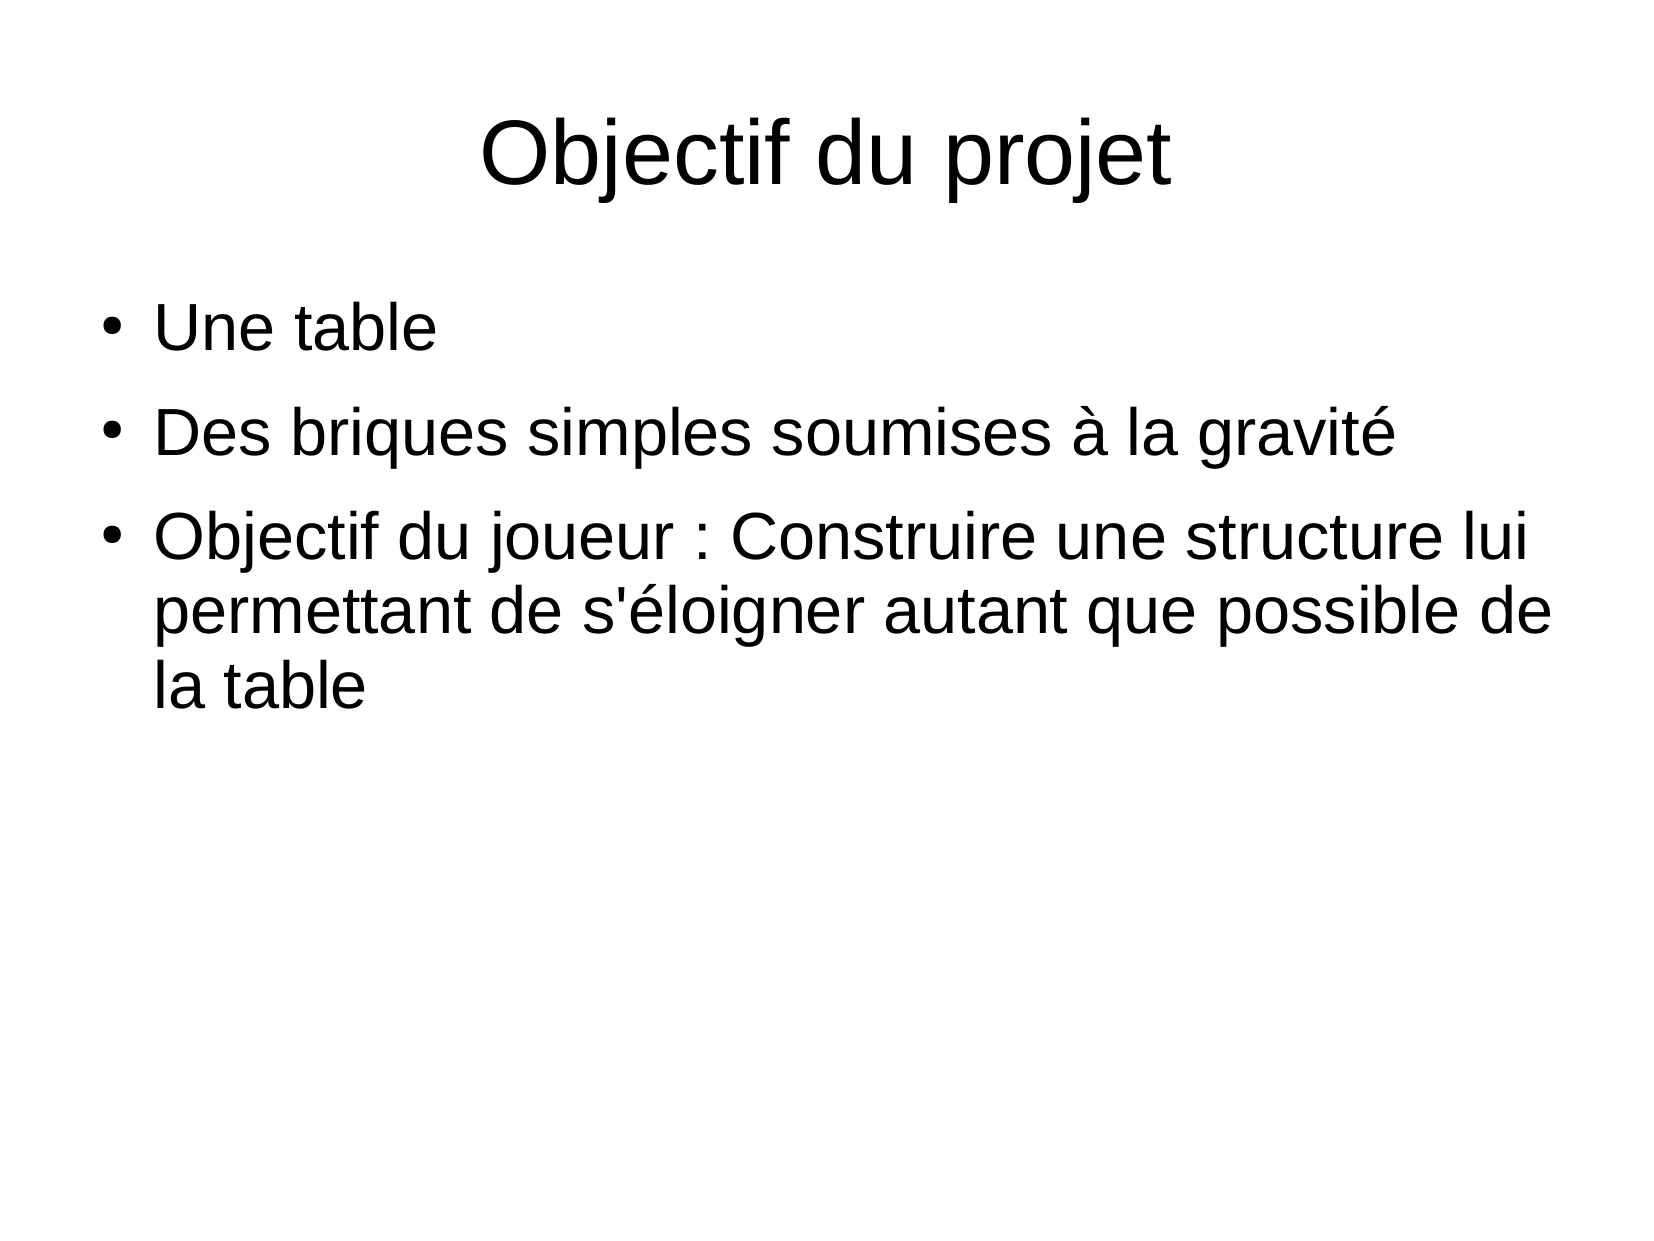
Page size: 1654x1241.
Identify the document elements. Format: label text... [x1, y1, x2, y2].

title Objectif du projet [82, 56, 1571, 250]
list Une table Des briques simples soumises à la gravité Objectif du joueur : Construire une structure lui permettant de s'éloigner autant que possible de la table [82, 290, 1571, 1109]
